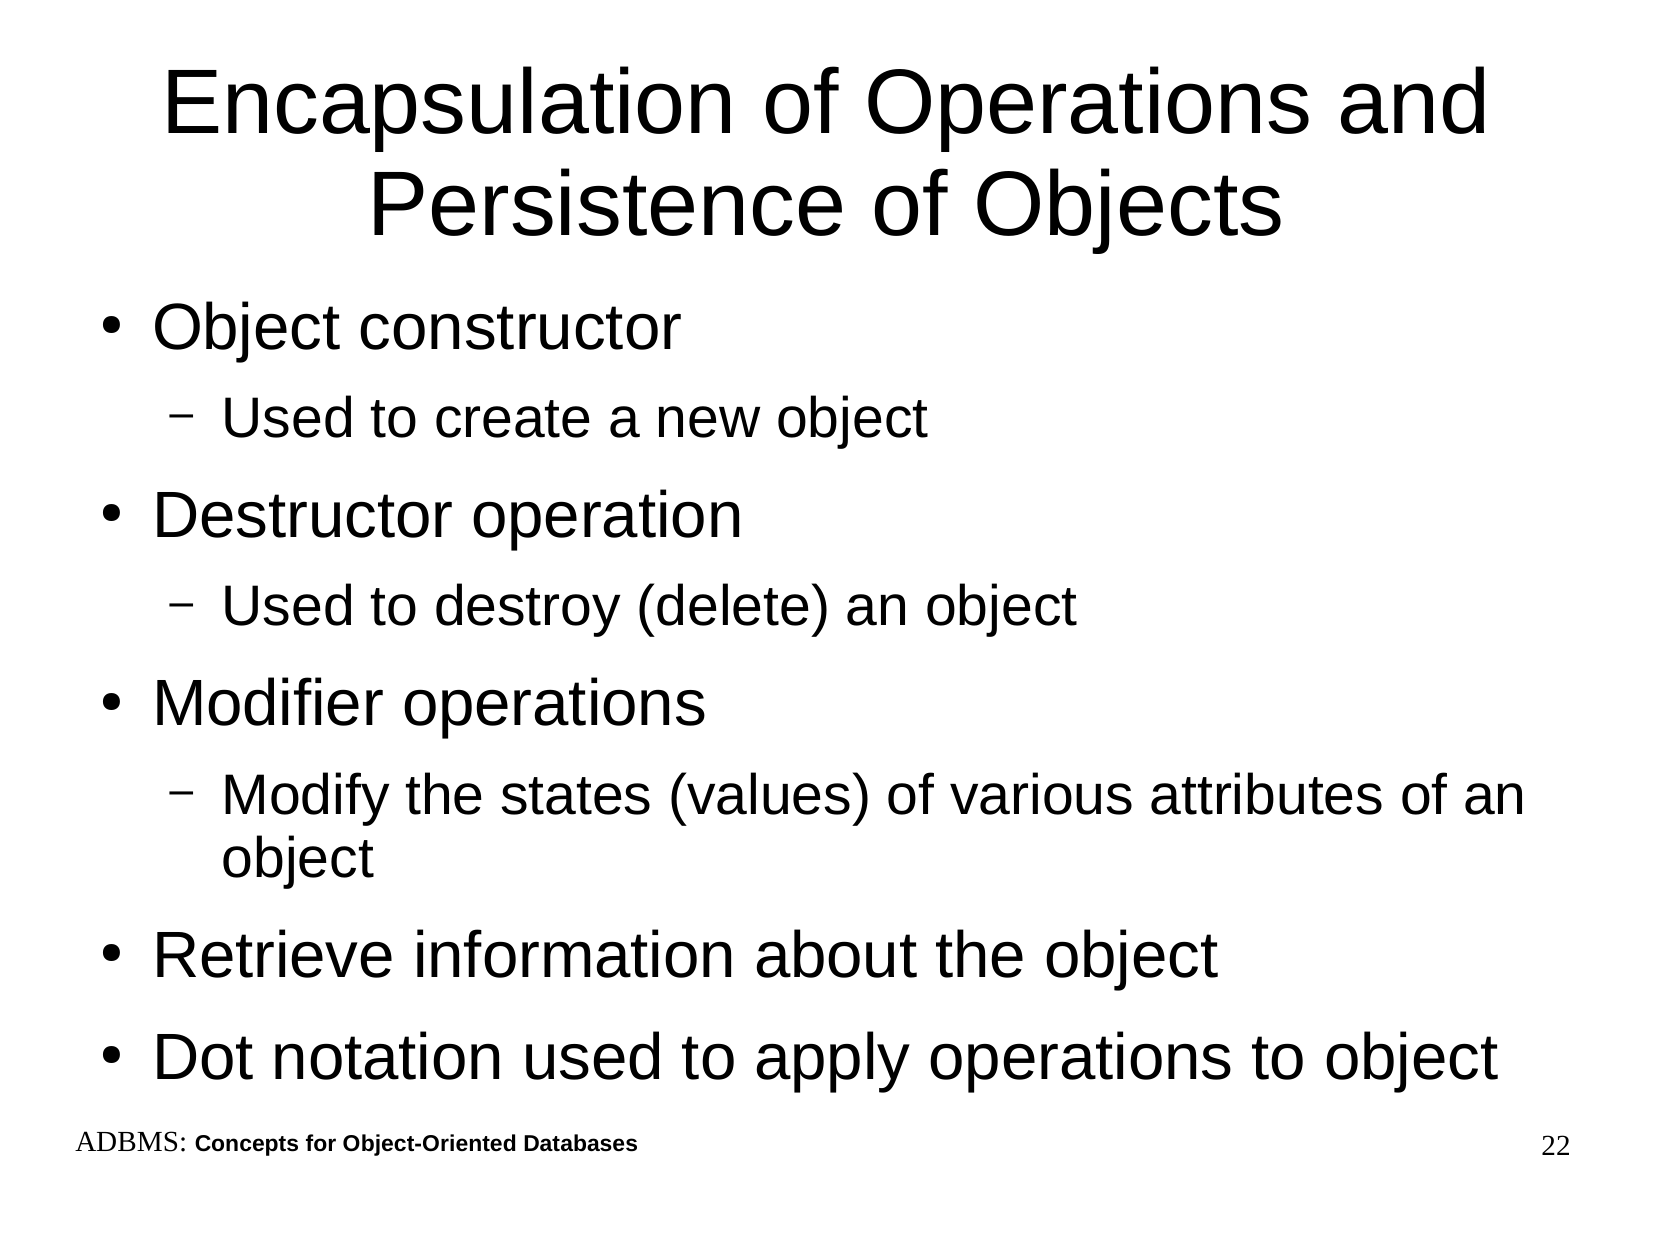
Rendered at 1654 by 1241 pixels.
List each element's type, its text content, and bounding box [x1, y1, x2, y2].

title Encapsulation of Operations and Persistence of Objects [82, 49, 1571, 257]
list Object constructor Used to create a new object Destructor operation Used to destroy (delete) an object Modifier operations Modify the states (values) of various attributes of an object Retrieve information about the object Dot notation used to apply operations to object [82, 290, 1571, 1096]
